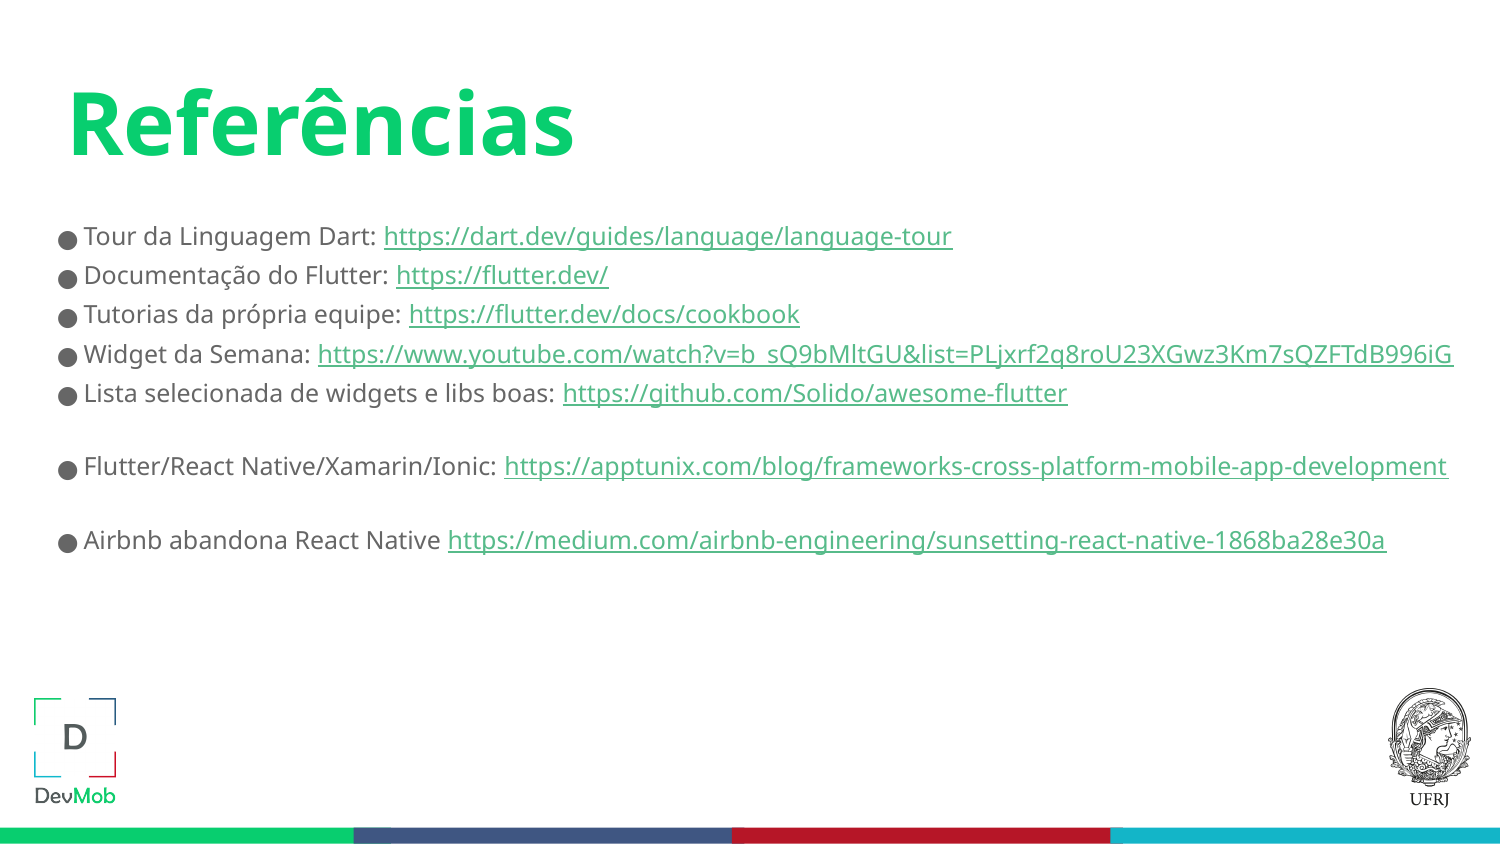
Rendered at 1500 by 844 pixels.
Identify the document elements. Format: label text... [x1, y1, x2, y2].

title Referências [51, 51, 1449, 189]
picture [1388, 752, 1471, 808]
list Tour da Linguagem Dart: https://dart.dev/guides/language/language-tour Documentação do Flutter: https://flutter.dev/ Tutorias da própria equipe: https://flutter.dev/docs/cookbook Widget da Semana: https://www.youtube.com/watch?v=b_sQ9bMltGU&list=PLjxrf2q8roU23XGwz3Km7sQZFTdB996iG Lista selecionada de widgets e libs boas: https://github.com/Solido/awesome-flutter Flutter/React Native/Xamarin/Ionic: https://apptunix.com/blog/frameworks-cross-platform-mobile-app-development Airbnb abandona React Native https://medium.com/airbnb-engineering/sunsetting-react-native-1868ba28e30a [34, 200, 1474, 752]
picture [34, 752, 116, 808]
